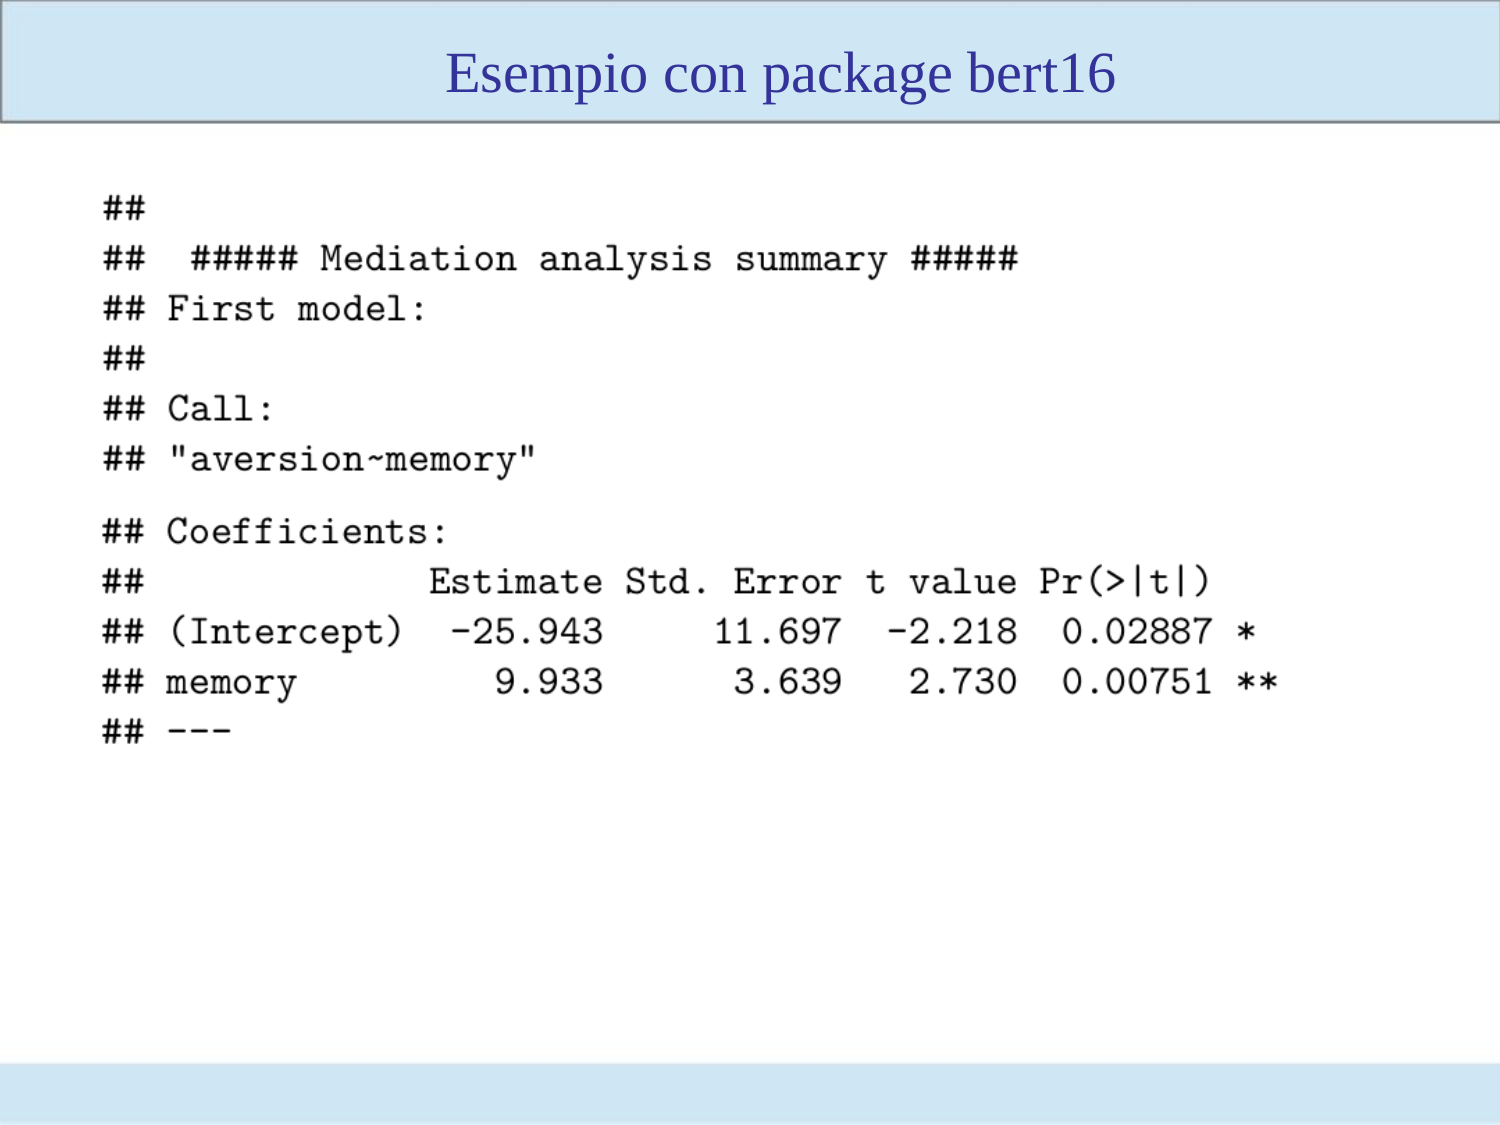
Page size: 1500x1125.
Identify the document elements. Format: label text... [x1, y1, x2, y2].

picture [0, 0, 1500, 1125]
title Esempio con package bert16 [249, 21, 1313, 117]
